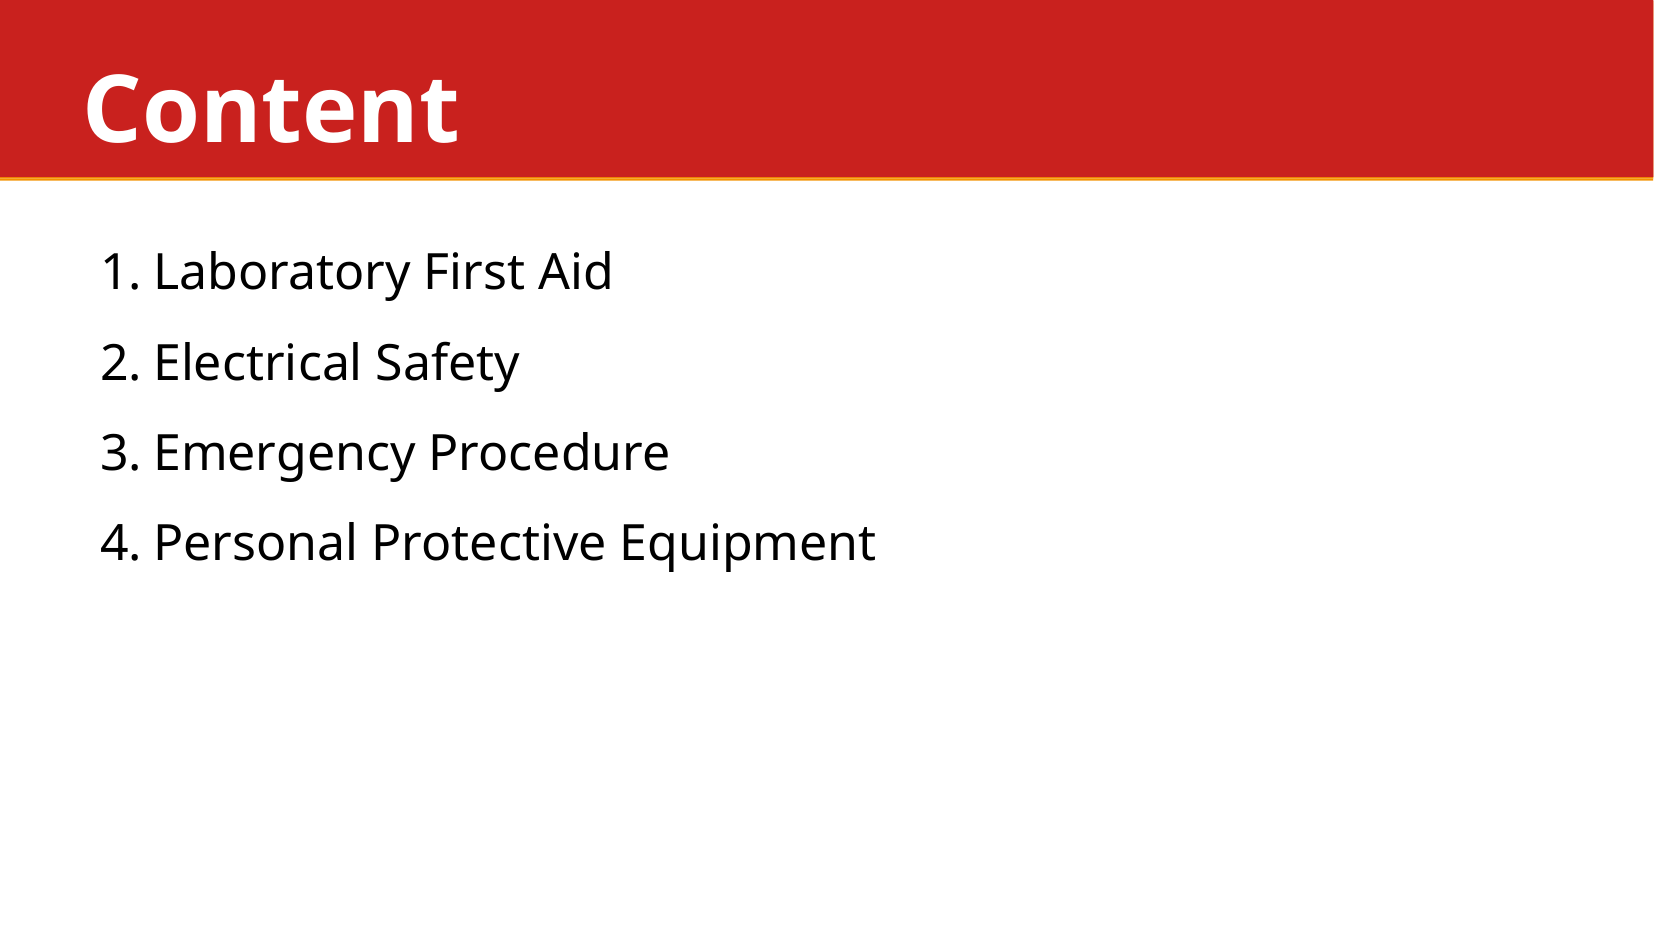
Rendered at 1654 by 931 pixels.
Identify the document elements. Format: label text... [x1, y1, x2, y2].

list Laboratory First Aid Electrical Safety Emergency Procedure Personal Protective Equipment [82, 236, 1563, 811]
title Content [82, 14, 1571, 171]
